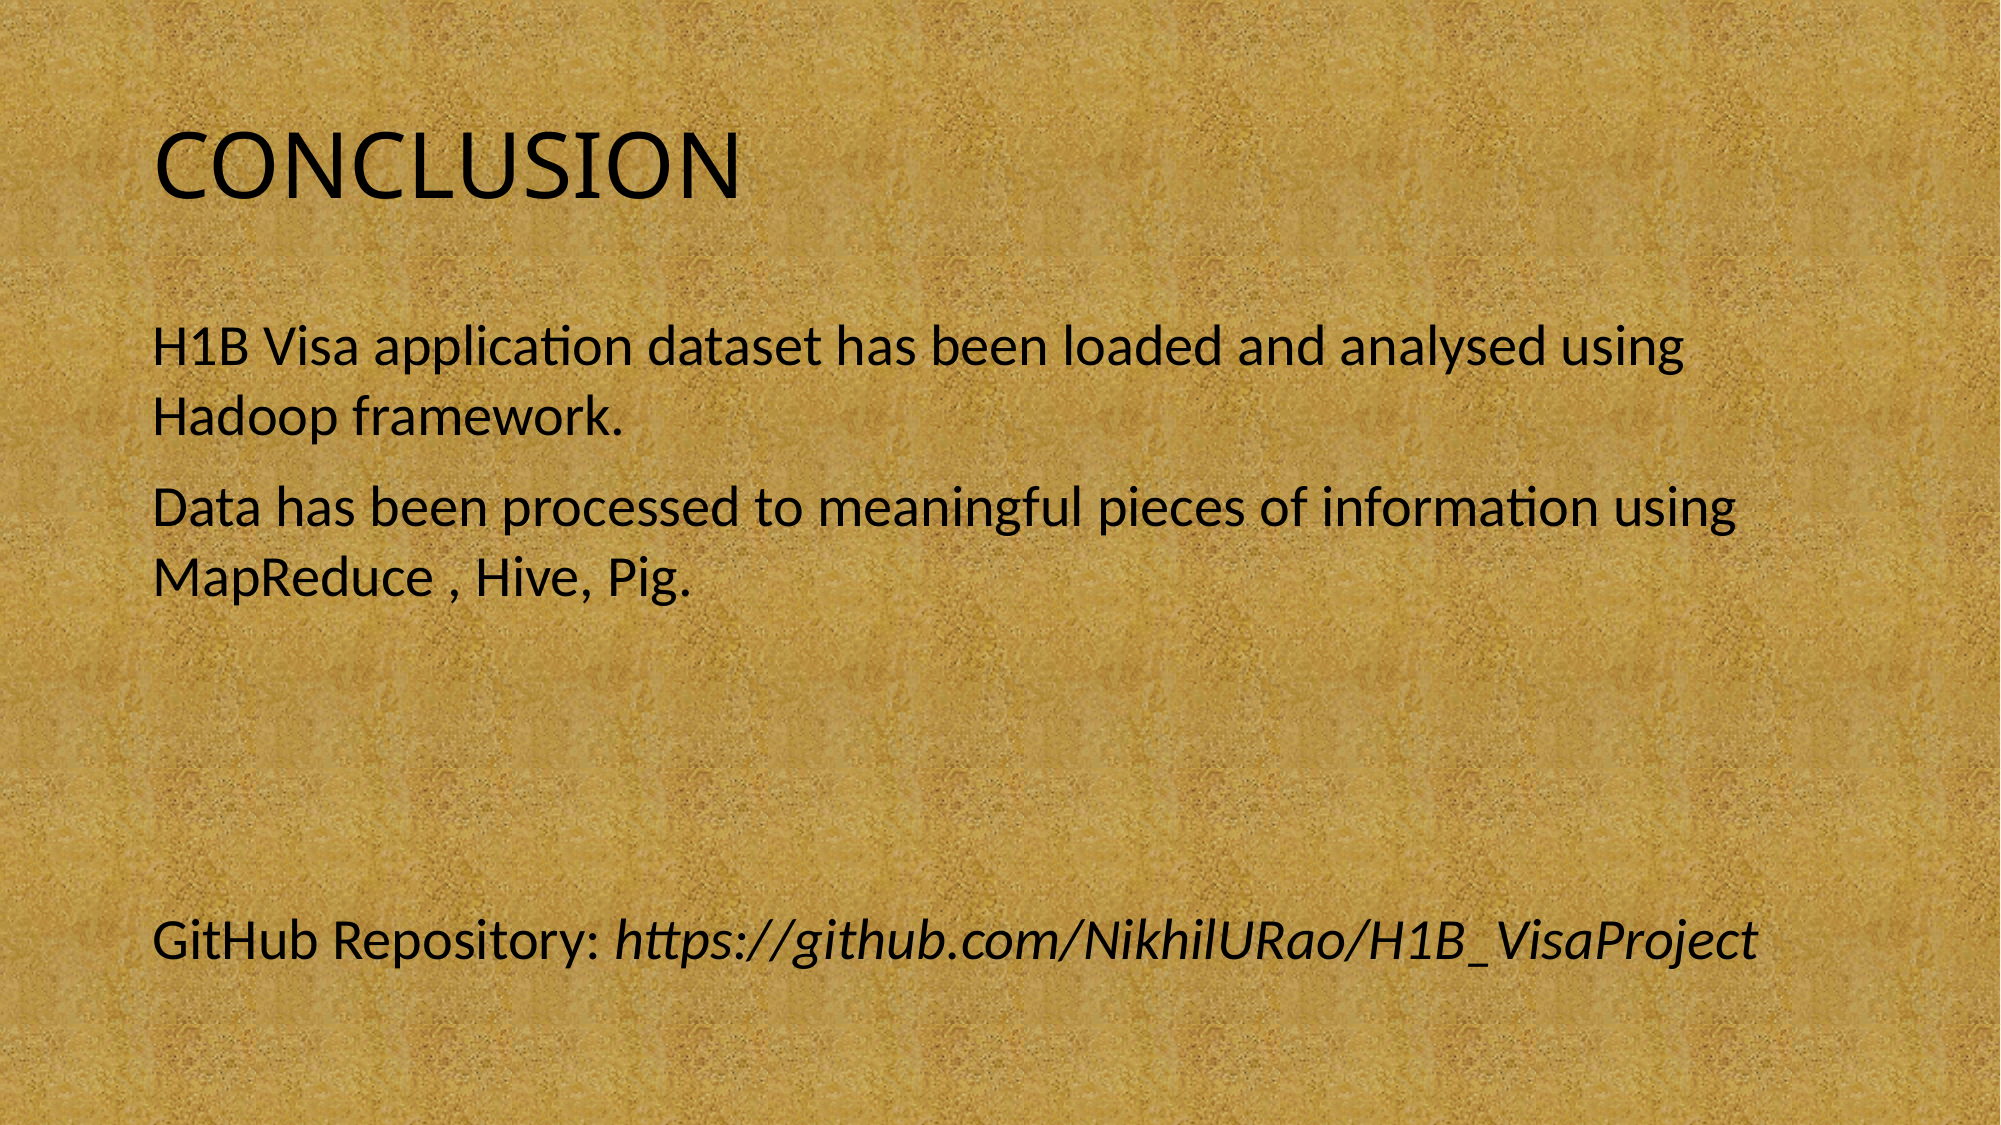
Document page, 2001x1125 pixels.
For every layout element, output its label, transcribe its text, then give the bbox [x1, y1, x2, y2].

picture [0, 0, 2001, 1125]
list H1B Visa application dataset has been loaded and analysed using Hadoop framework. Data has been processed to meaningful pieces of information using MapReduce , Hive, Pig. GitHub Repository: https://github.com/NikhilURao/H1B_VisaProject [137, 299, 1863, 1014]
title CONCLUSION [137, 59, 1863, 278]
